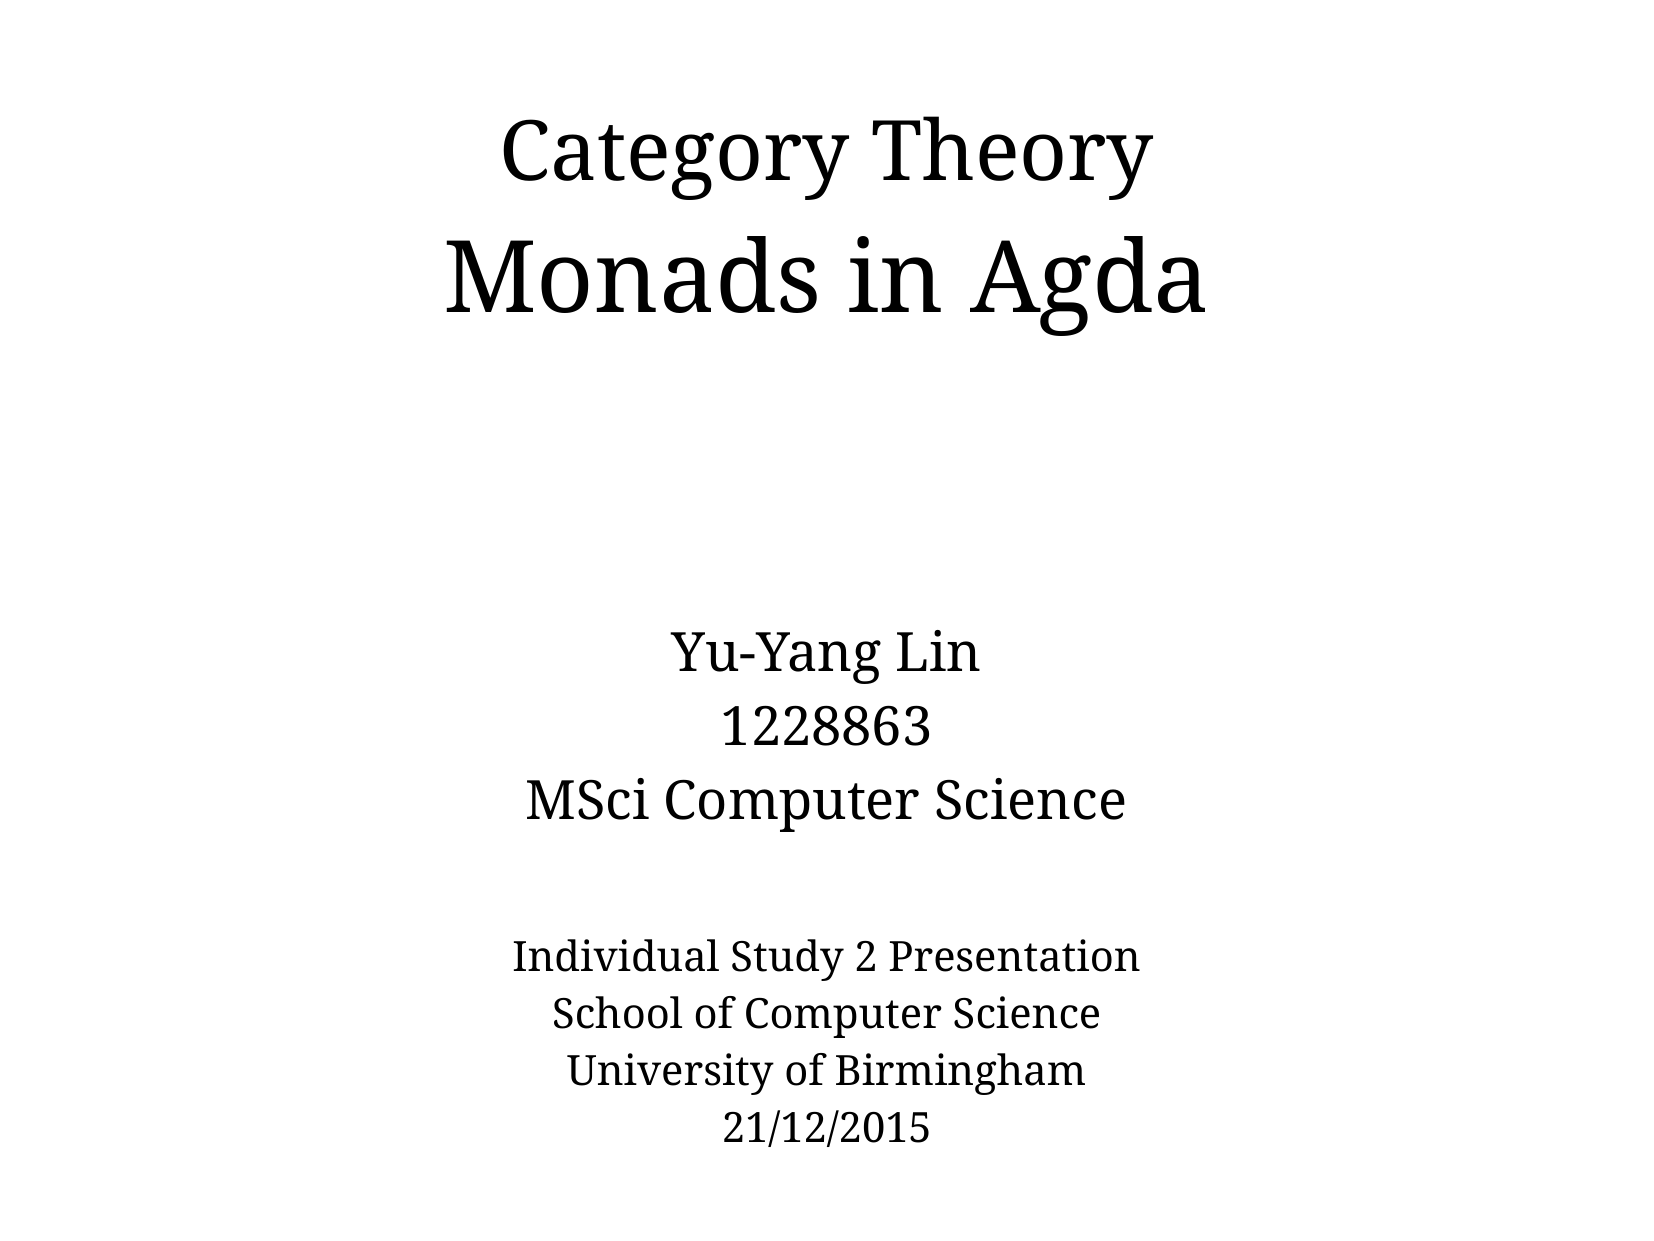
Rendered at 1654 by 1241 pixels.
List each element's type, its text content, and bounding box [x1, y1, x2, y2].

subtitle Category Theory Monads in Agda Yu-Yang Lin 1228863 MSci Computer Science Individual Study 2 Presentation School of Computer Science University of Birmingham 21/12/2015 [82, 35, 1571, 1211]
